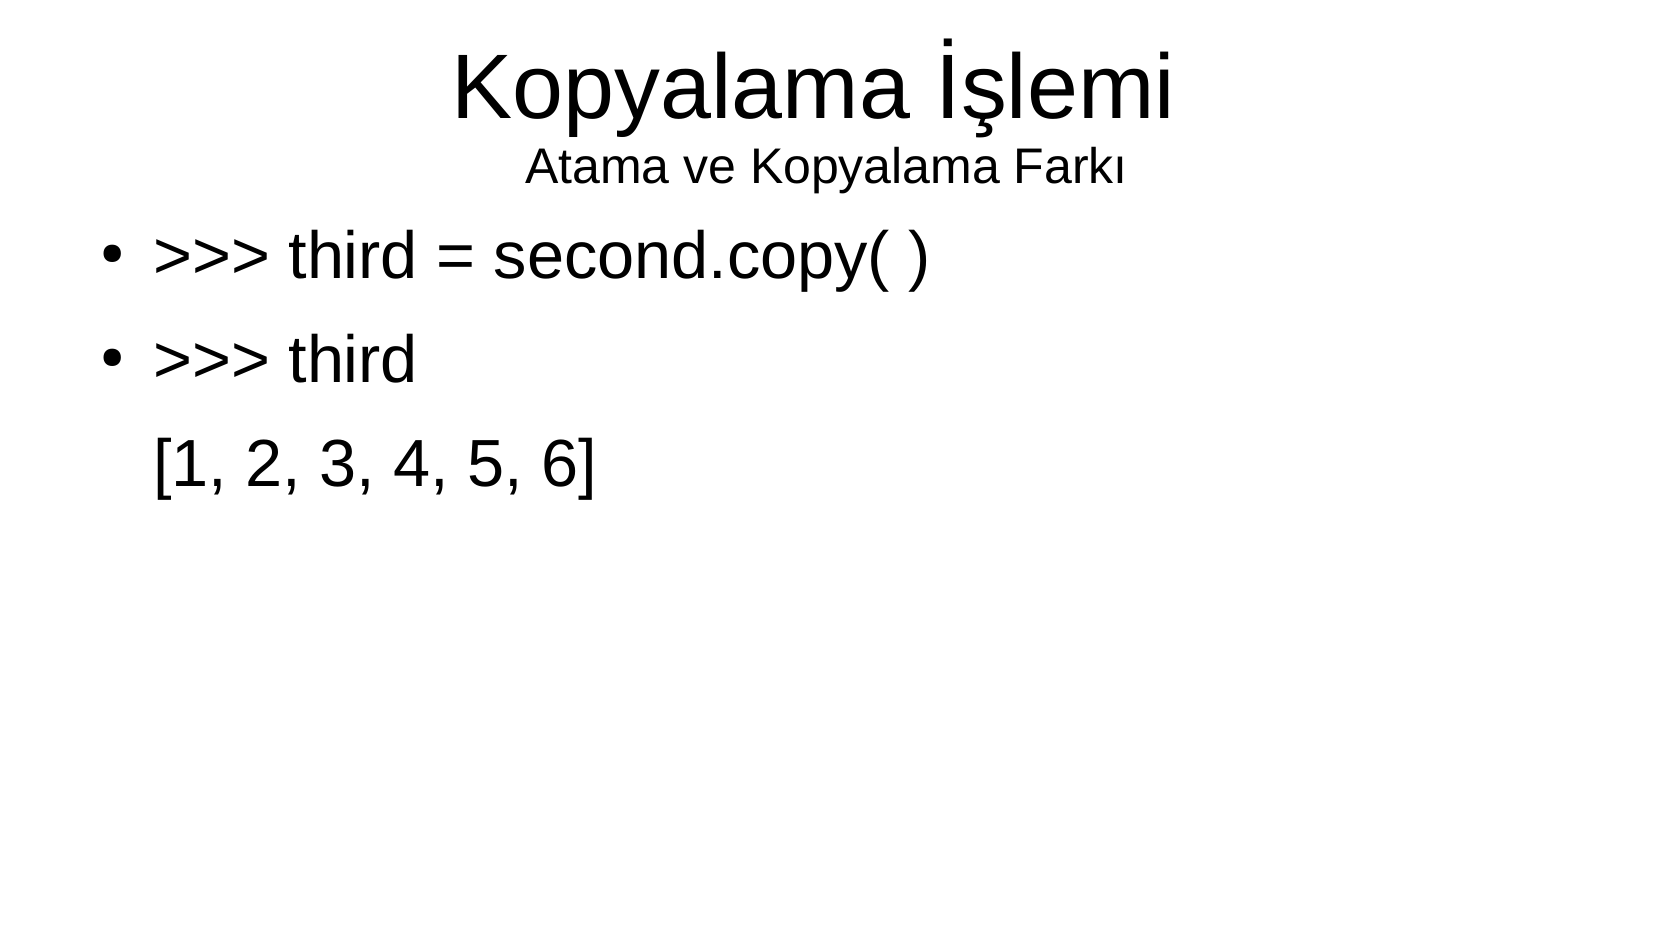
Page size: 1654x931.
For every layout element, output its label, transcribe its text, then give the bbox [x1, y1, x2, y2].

list >>> third = second.copy( ) >>> third [1, 2, 3, 4, 5, 6] [82, 217, 1571, 758]
title Kopyalama İşlemi Atama ve Kopyalama Farkı [82, 35, 1571, 194]
